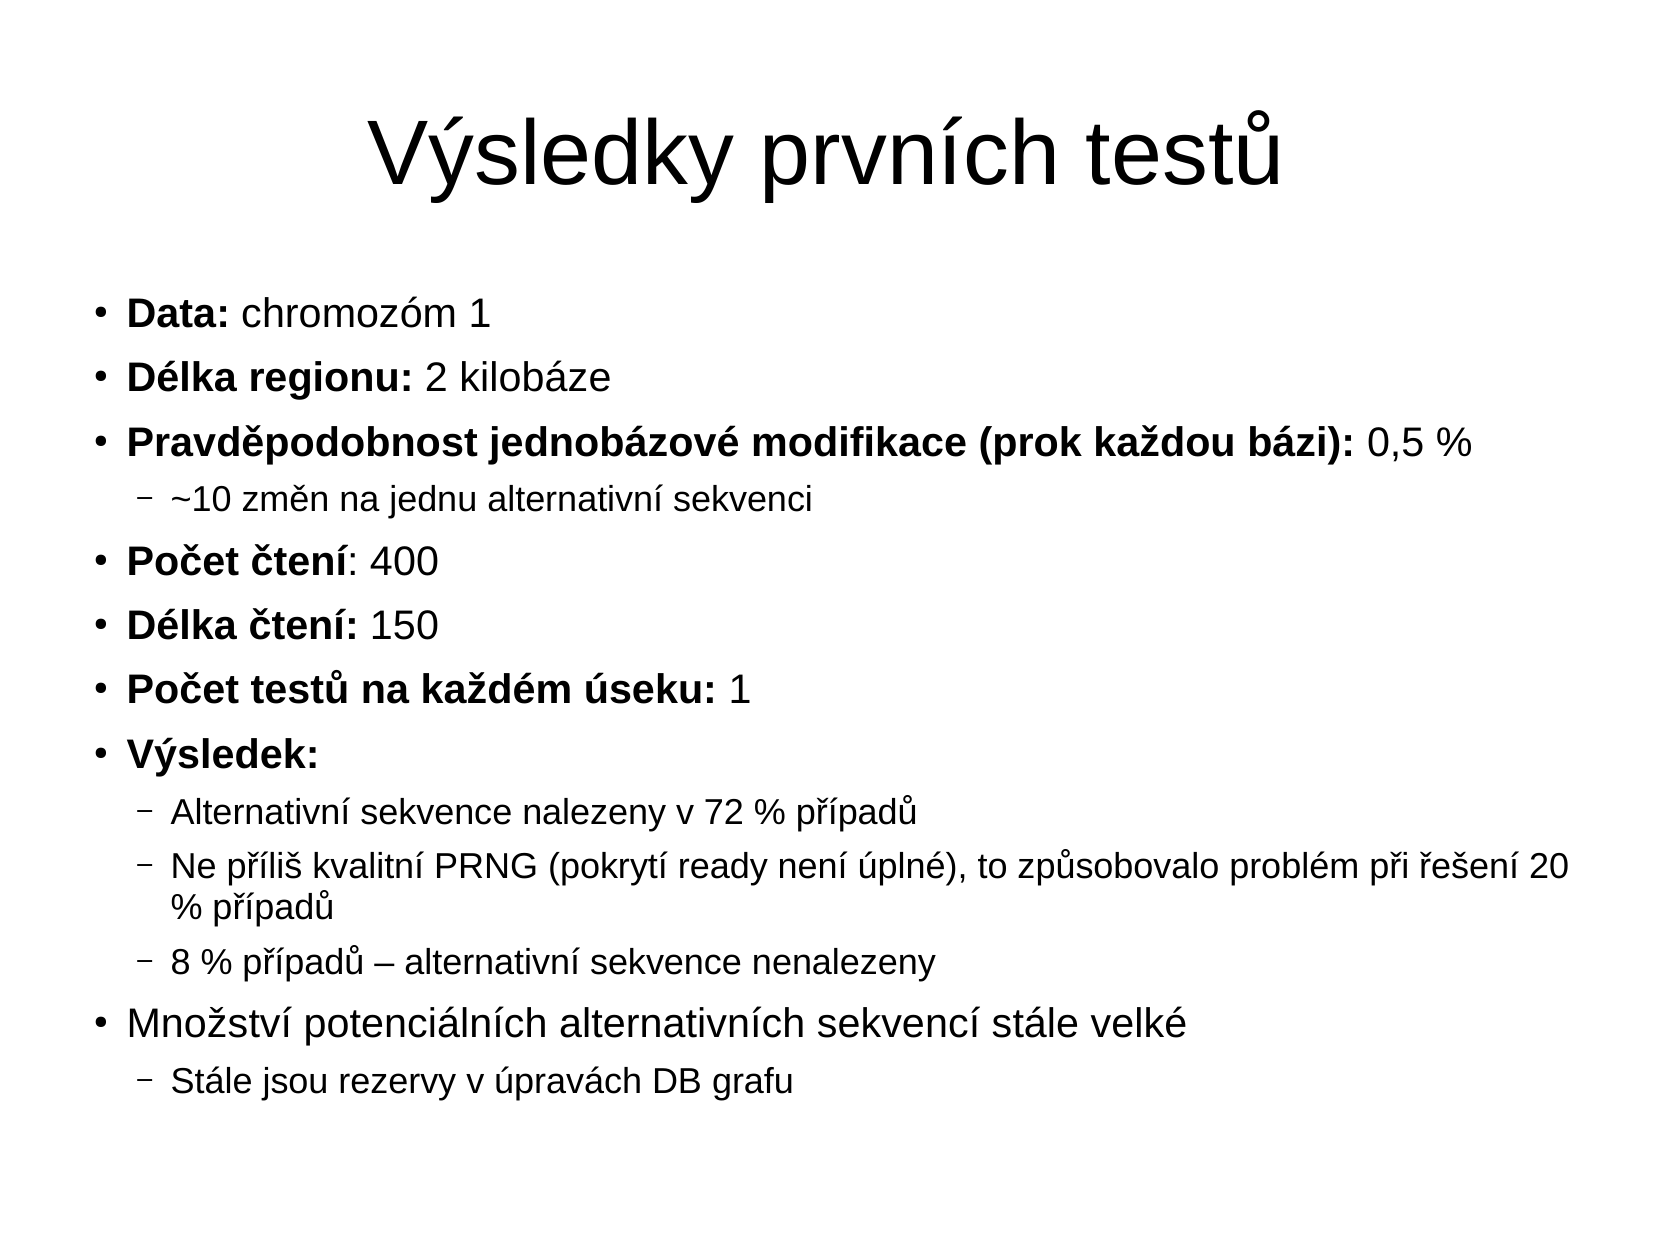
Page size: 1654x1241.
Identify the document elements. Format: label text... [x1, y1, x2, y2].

title Výsledky prvních testů [82, 49, 1571, 257]
list Data: chromozóm 1 Délka regionu: 2 kilobáze Pravděpodobnost jednobázové modifikace (prok každou bázi): 0,5 % ~10 změn na jednu alternativní sekvenci Počet čtení: 400 Délka čtení: 150 Počet testů na každém úseku: 1 Výsledek: Alternativní sekvence nalezeny v 72 % případů Ne příliš kvalitní PRNG (pokrytí ready není úplné), to způsobovalo problém při řešení 20 % případů 8 % případů – alternativní sekvence nenalezeny Množství potenciálních alternativních sekvencí stále velké Stále jsou rezervy v úpravách DB grafu [82, 290, 1571, 1111]
